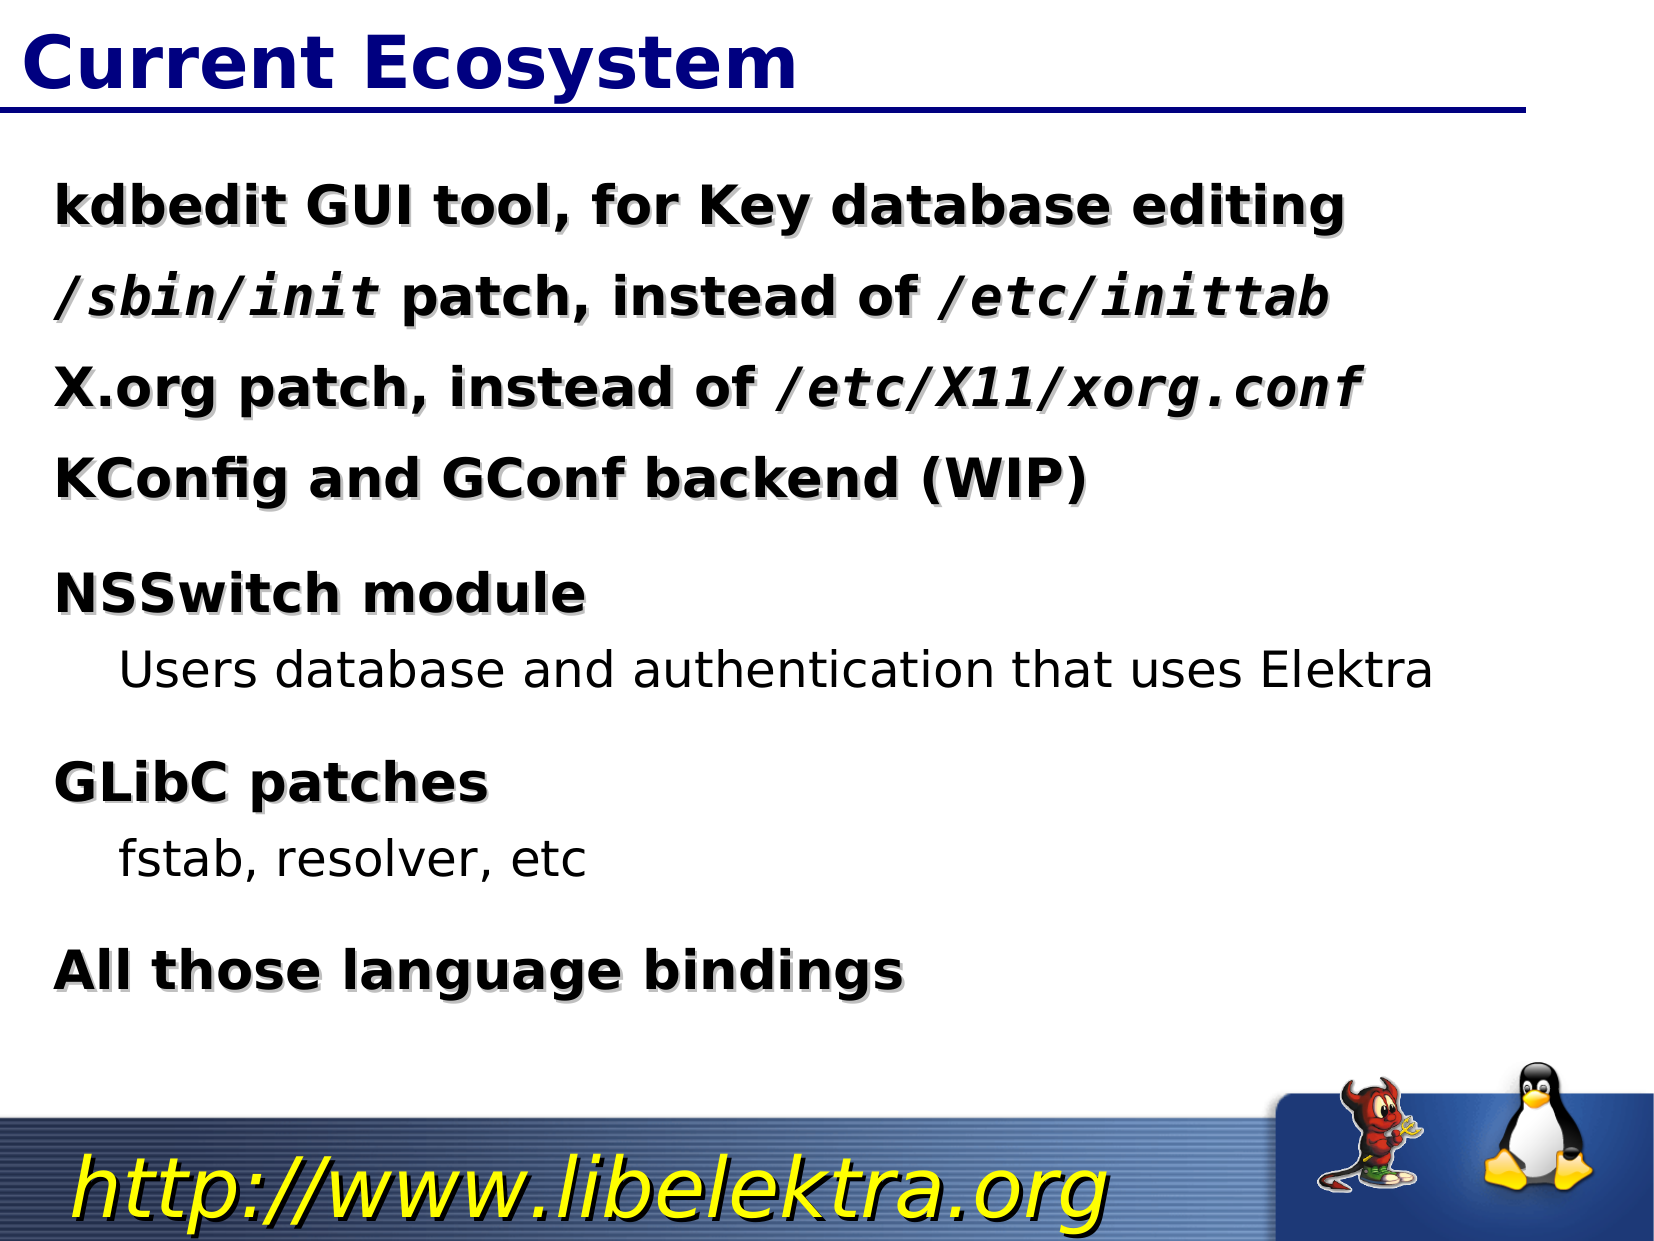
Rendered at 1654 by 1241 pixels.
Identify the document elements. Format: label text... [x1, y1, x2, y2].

list kdbedit GUI tool, for Key database editing /sbin/init patch, instead of /etc/inittab X.org patch, instead of /etc/X11/xorg.conf KConfig and GConf backend (WIP) NSSwitch module Users database and authentication that uses Elektra GLibC patches fstab, resolver, etc All those language bindings [38, 162, 1613, 1075]
picture [0, 1061, 1654, 1241]
text_box Current Ecosystem [21, 14, 1611, 110]
